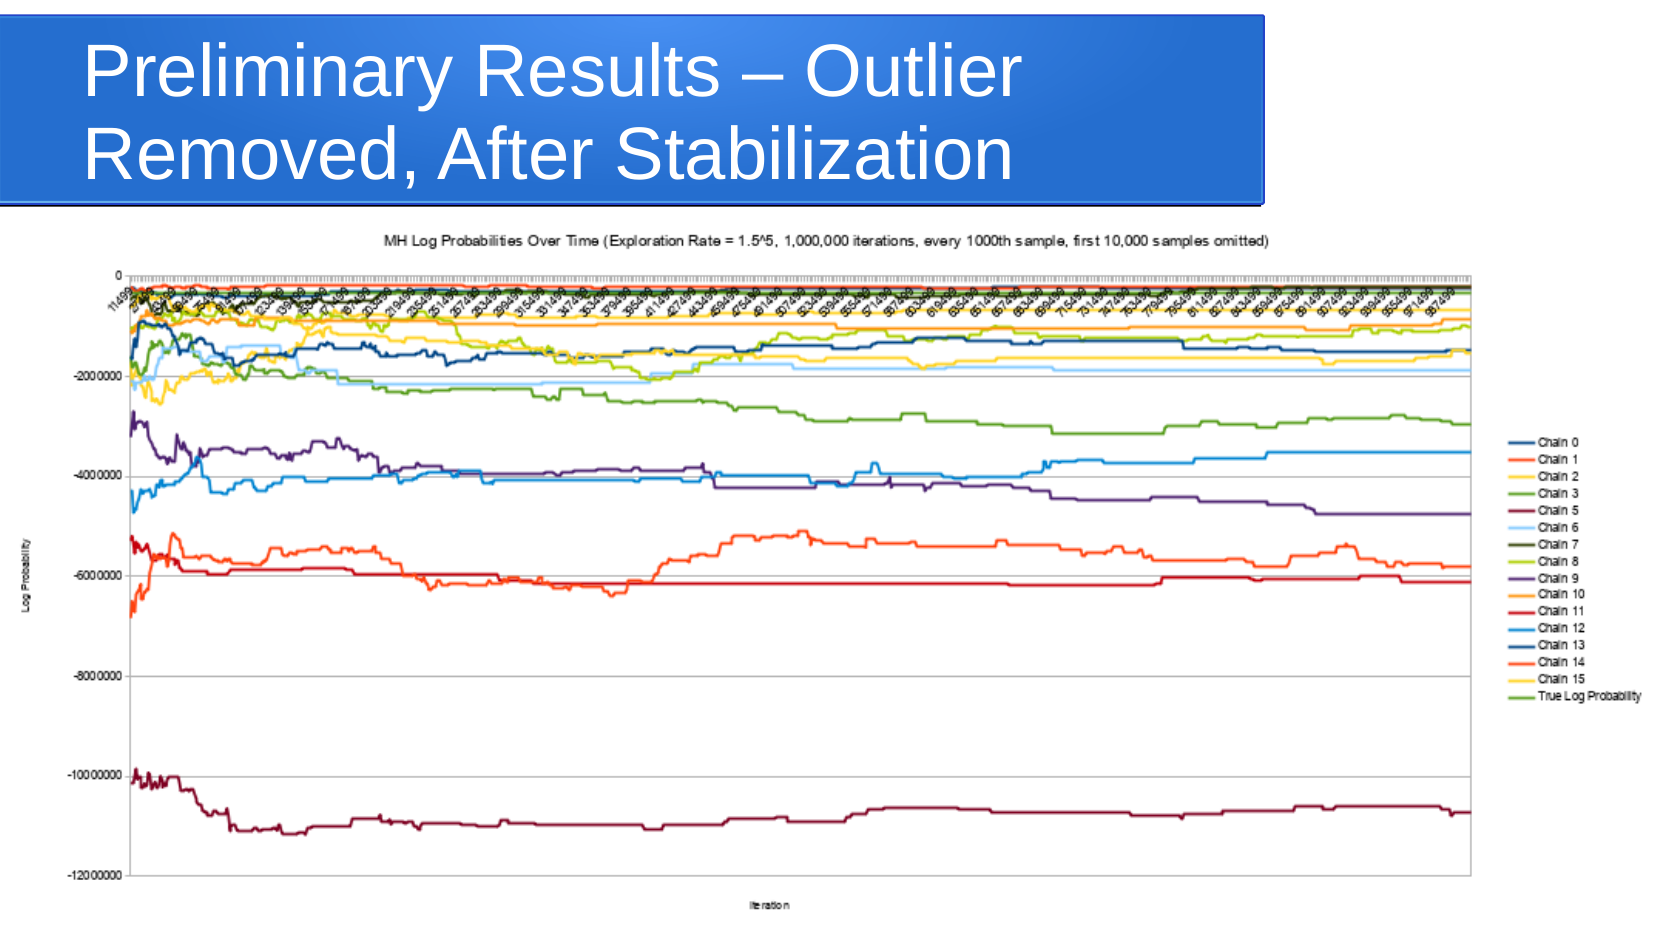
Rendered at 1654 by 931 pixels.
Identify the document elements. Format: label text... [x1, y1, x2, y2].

title Preliminary Results – Outlier Removed, After Stabilization [82, 29, 1235, 196]
picture [0, 209, 1654, 931]
